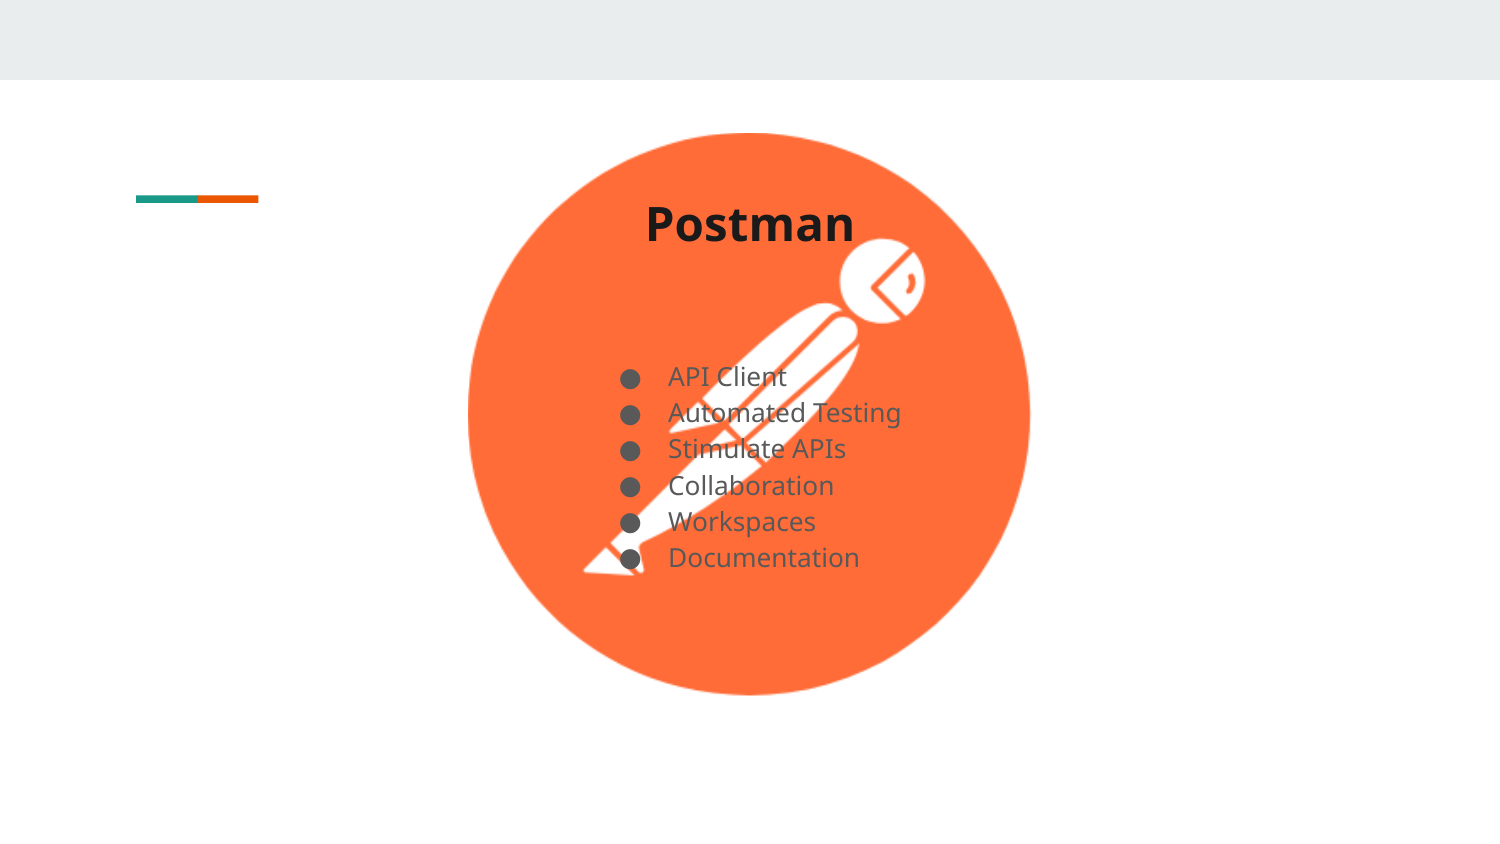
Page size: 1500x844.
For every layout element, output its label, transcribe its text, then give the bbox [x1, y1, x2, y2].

picture [468, 133, 1032, 178]
title Postman [119, 178, 1381, 267]
list API Client Automated Testing Stimulate APIs Collaboration Workspaces Documentation [580, 341, 920, 600]
picture [468, 267, 1032, 711]
